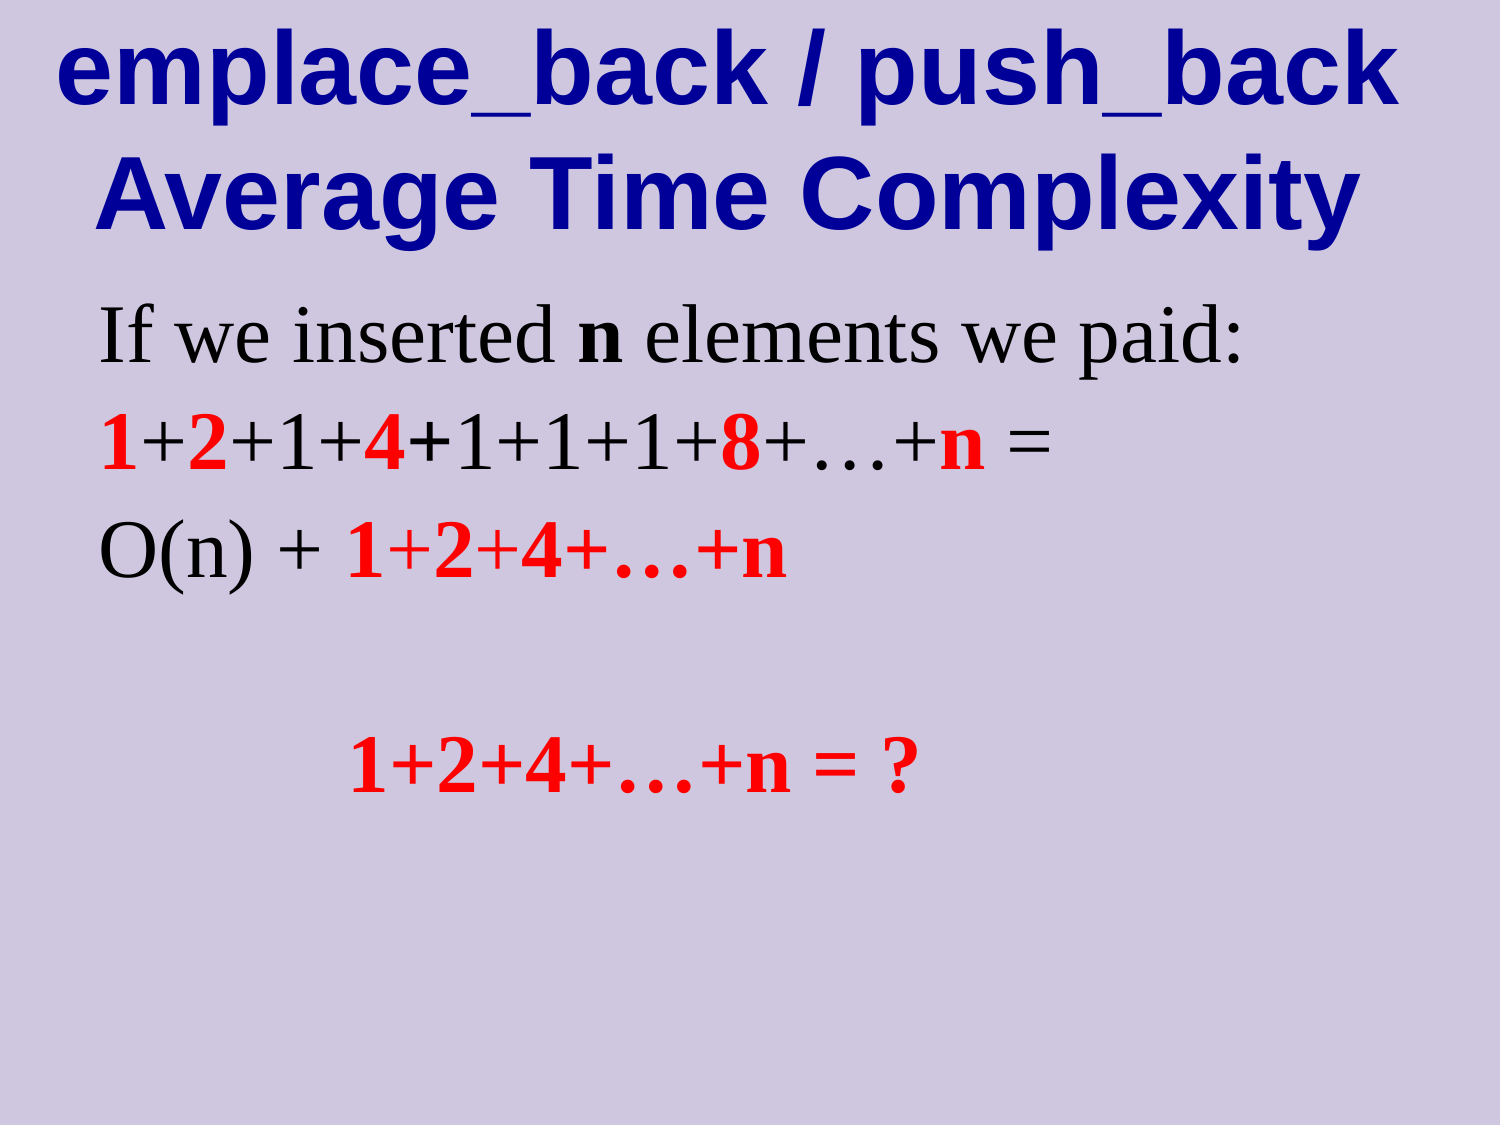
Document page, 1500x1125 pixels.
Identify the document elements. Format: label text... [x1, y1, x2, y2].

title emplace_back / push_back Average Time Complexity [51, 0, 1406, 250]
text_box If we inserted n elements we paid: 1+2+1+4+1+1+1+8+…+n = O(n) + 1+2+4+…+n 1+2+4+…+n = ? [5, 280, 1262, 926]
